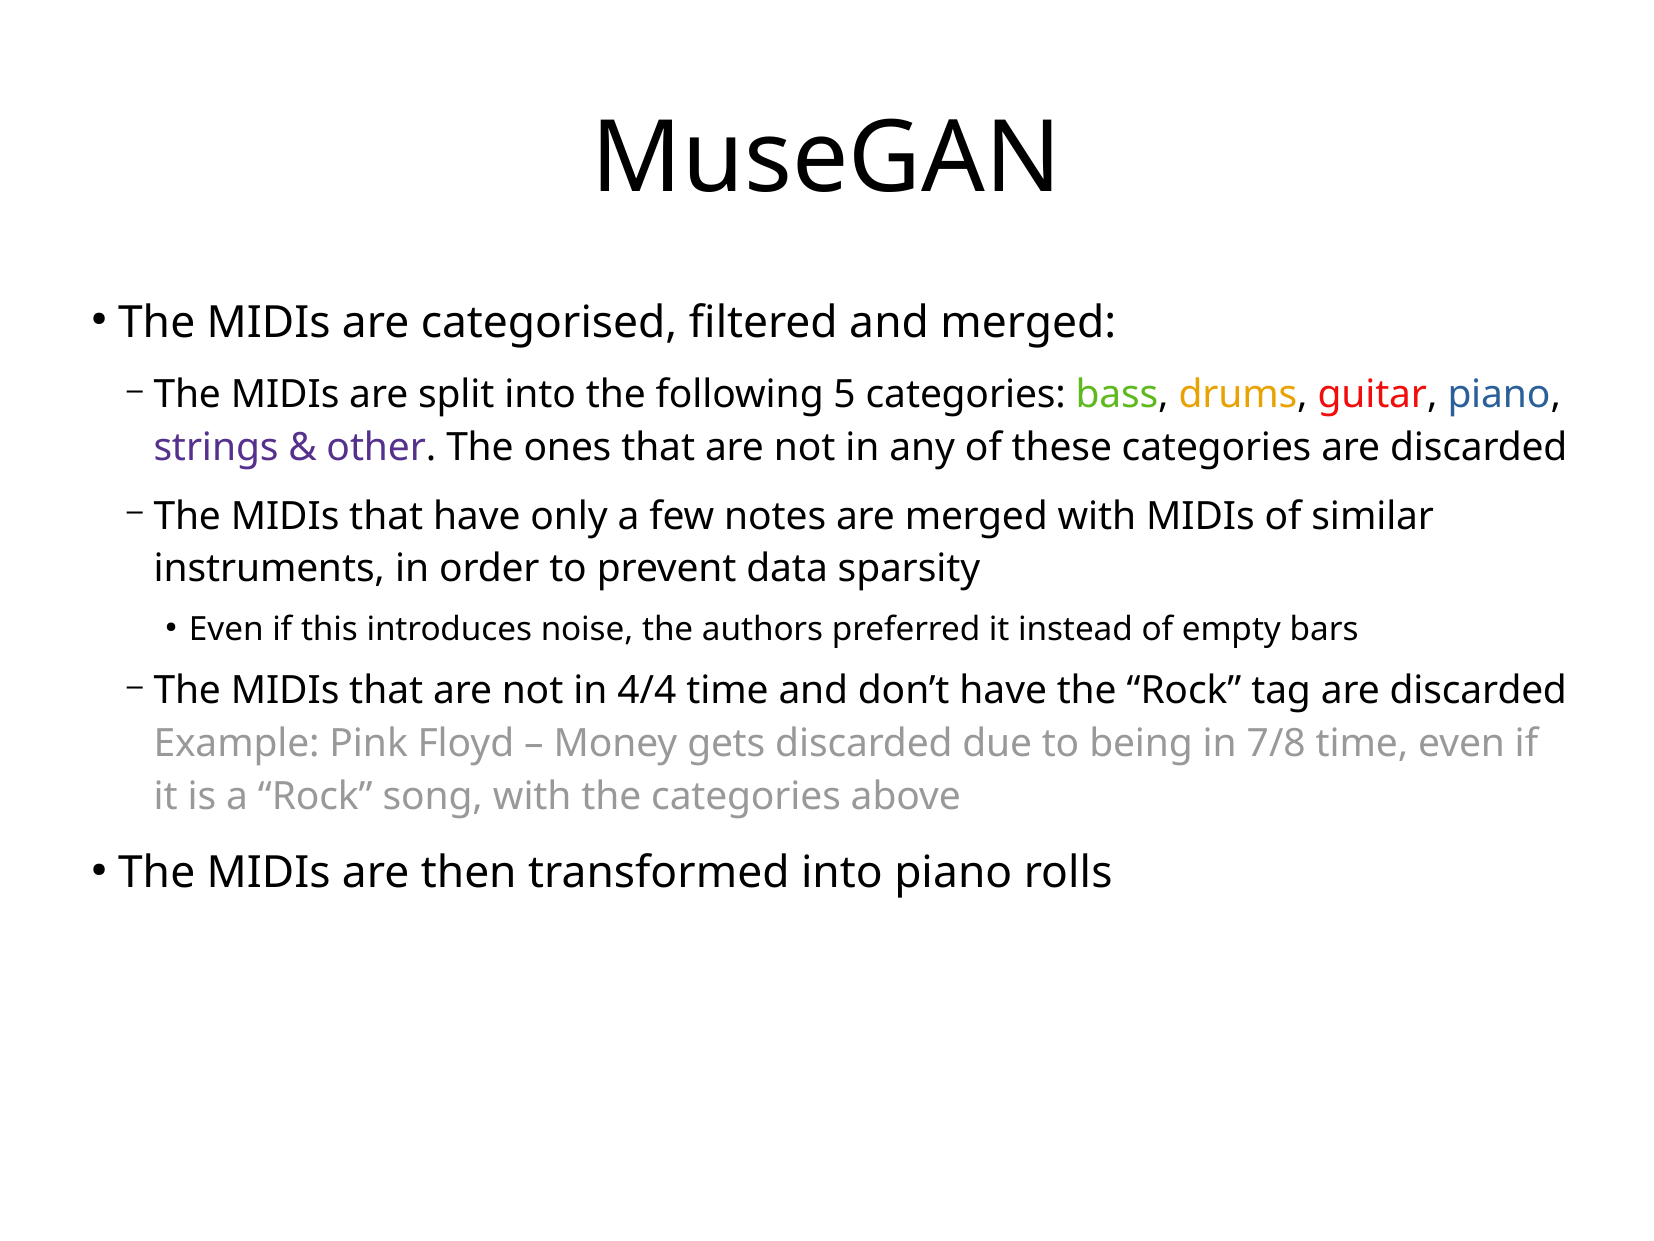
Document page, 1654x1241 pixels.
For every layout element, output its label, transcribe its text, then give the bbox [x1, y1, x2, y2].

title MuseGAN [82, 49, 1571, 257]
list The MIDIs are categorised, filtered and merged: The MIDIs are split into the following 5 categories: bass, drums, guitar, piano, strings & other. The ones that are not in any of these categories are discarded The MIDIs that have only a few notes are merged with MIDIs of similar instruments, in order to prevent data sparsity Even if this introduces noise, the authors preferred it instead of empty bars The MIDIs that are not in 4/4 time and don’t have the “Rock” tag are discarded Example: Pink Floyd – Money gets discarded due to being in 7/8 time, even if it is a “Rock” song, with the categories above The MIDIs are then transformed into piano rolls [82, 290, 1571, 1010]
